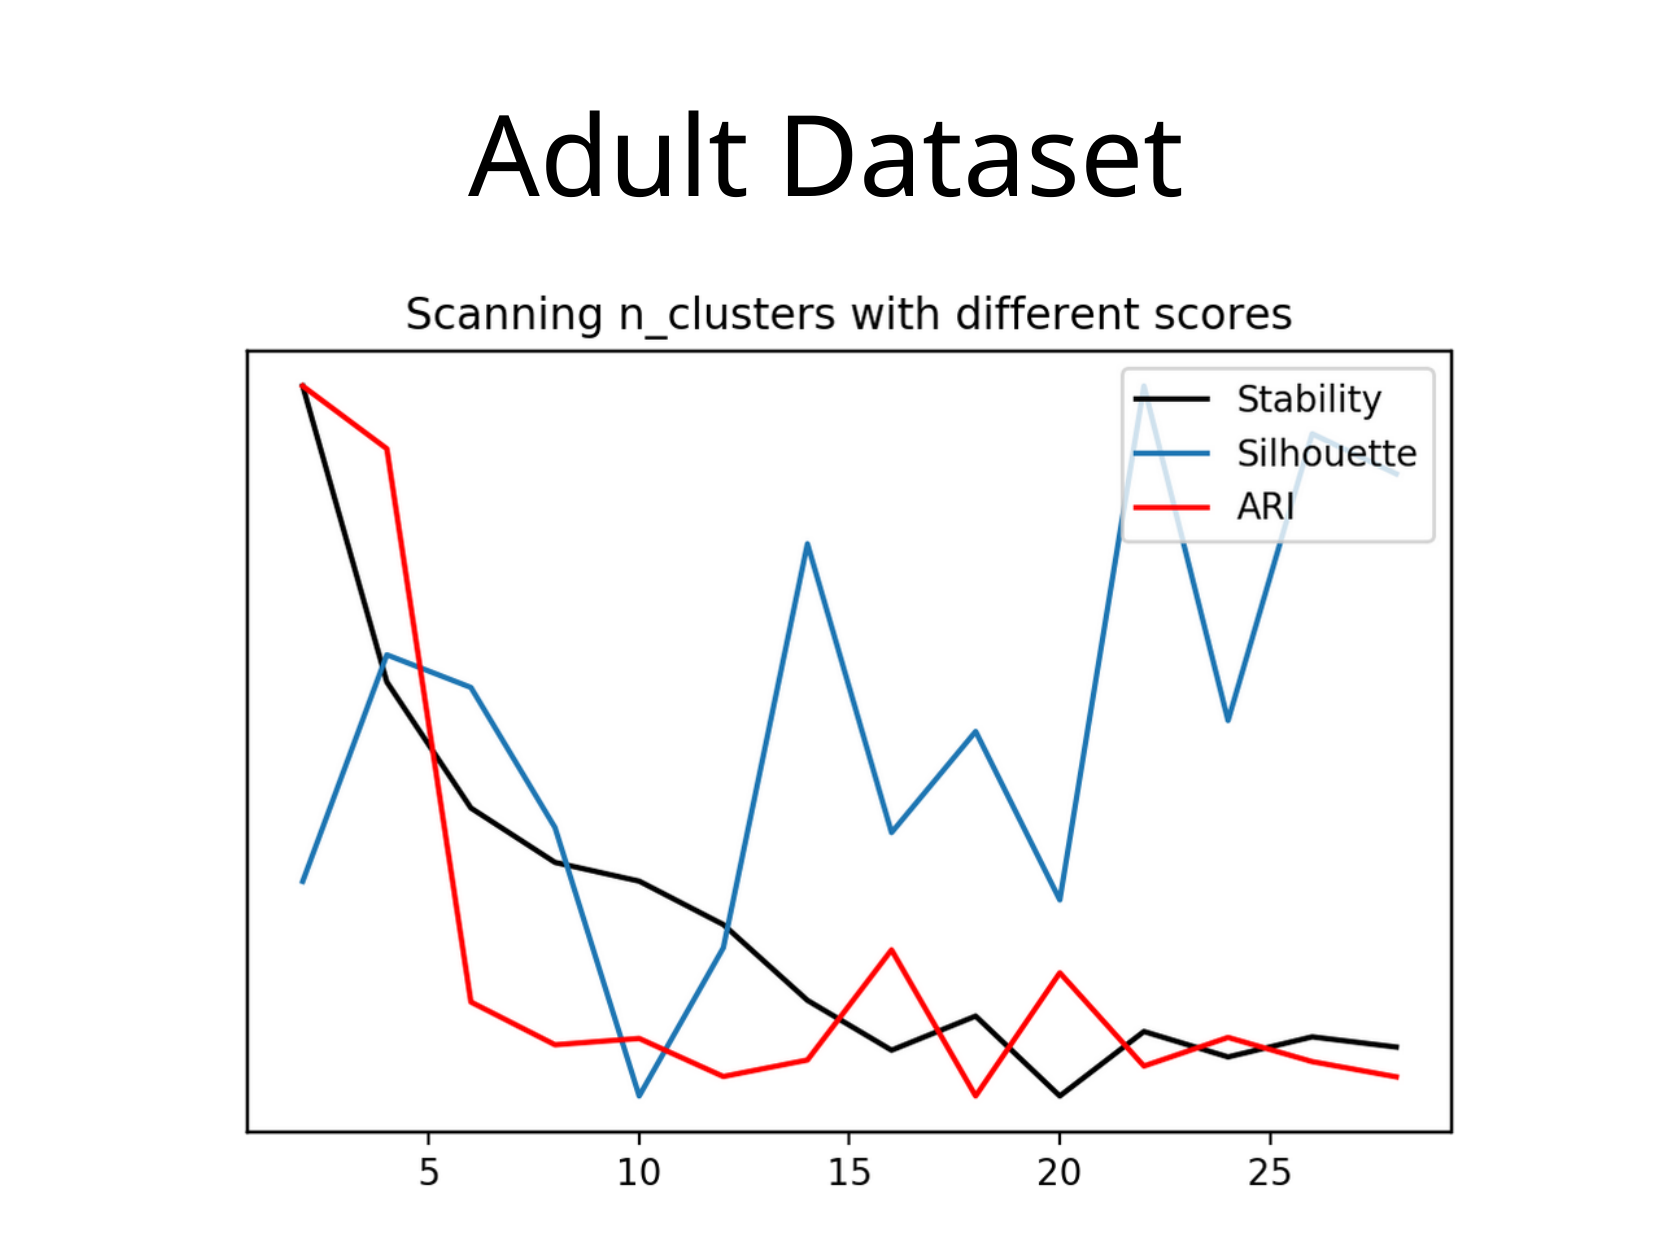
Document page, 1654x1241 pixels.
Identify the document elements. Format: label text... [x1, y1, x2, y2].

title Adult Dataset [82, 49, 1571, 257]
picture [210, 262, 1501, 1216]
